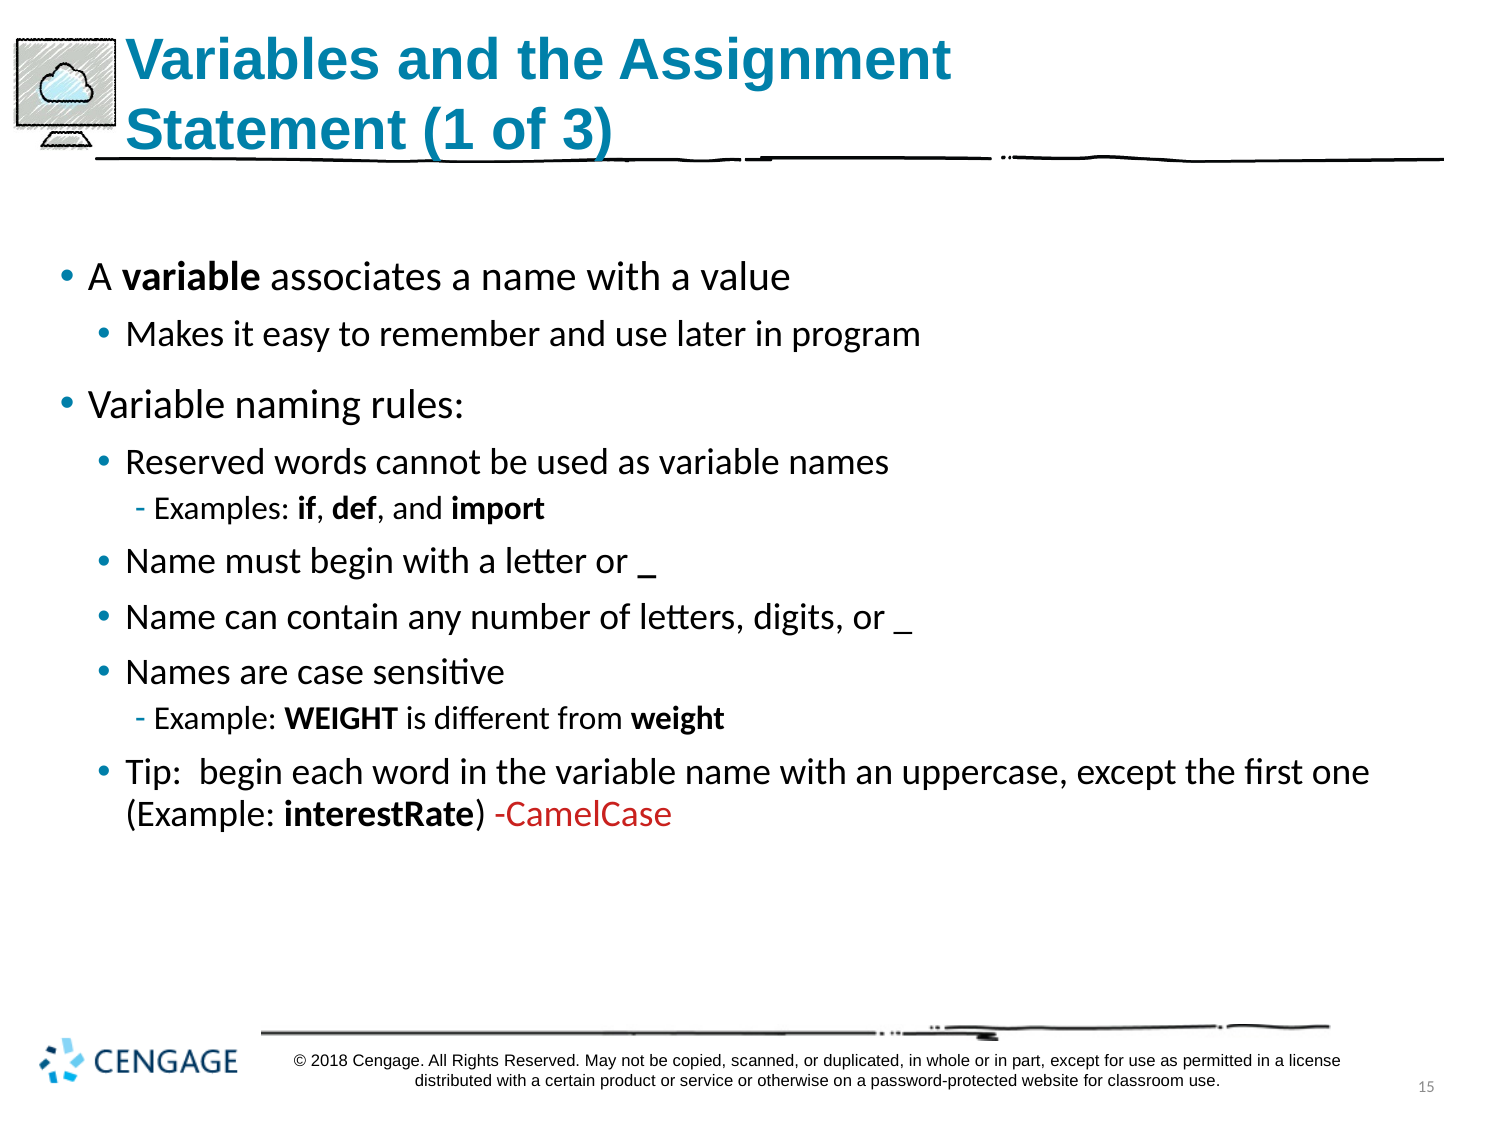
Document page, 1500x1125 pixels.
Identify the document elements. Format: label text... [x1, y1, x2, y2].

picture [19, 1024, 250, 1096]
title Variables and the Assignment Statement (1 of 3) [125, 20, 1200, 162]
footer © 2018 Cengage. All Rights Reserved. May not be copied, scanned, or duplicated, in whole or in part, except for use as permitted in a license distributed with a certain product or service or otherwise on a password-protected website for classroom use. [262, 1050, 1375, 1091]
list A variable associates a name with a value Makes it easy to remember and use later in program Variable naming rules: Reserved words cannot be used as variable names Examples: if, def, and import Name must begin with a letter or _ Name can contain any number of letters, digits, or _ Names are case sensitive Example: WEIGHT is different from weight Tip: begin each word in the variable name with an uppercase, except the first one (Example: interestRate) -CamelCase [59, 252, 1441, 845]
picture [261, 1024, 1331, 1041]
picture [154, 155, 1444, 163]
picture [13, 36, 117, 151]
